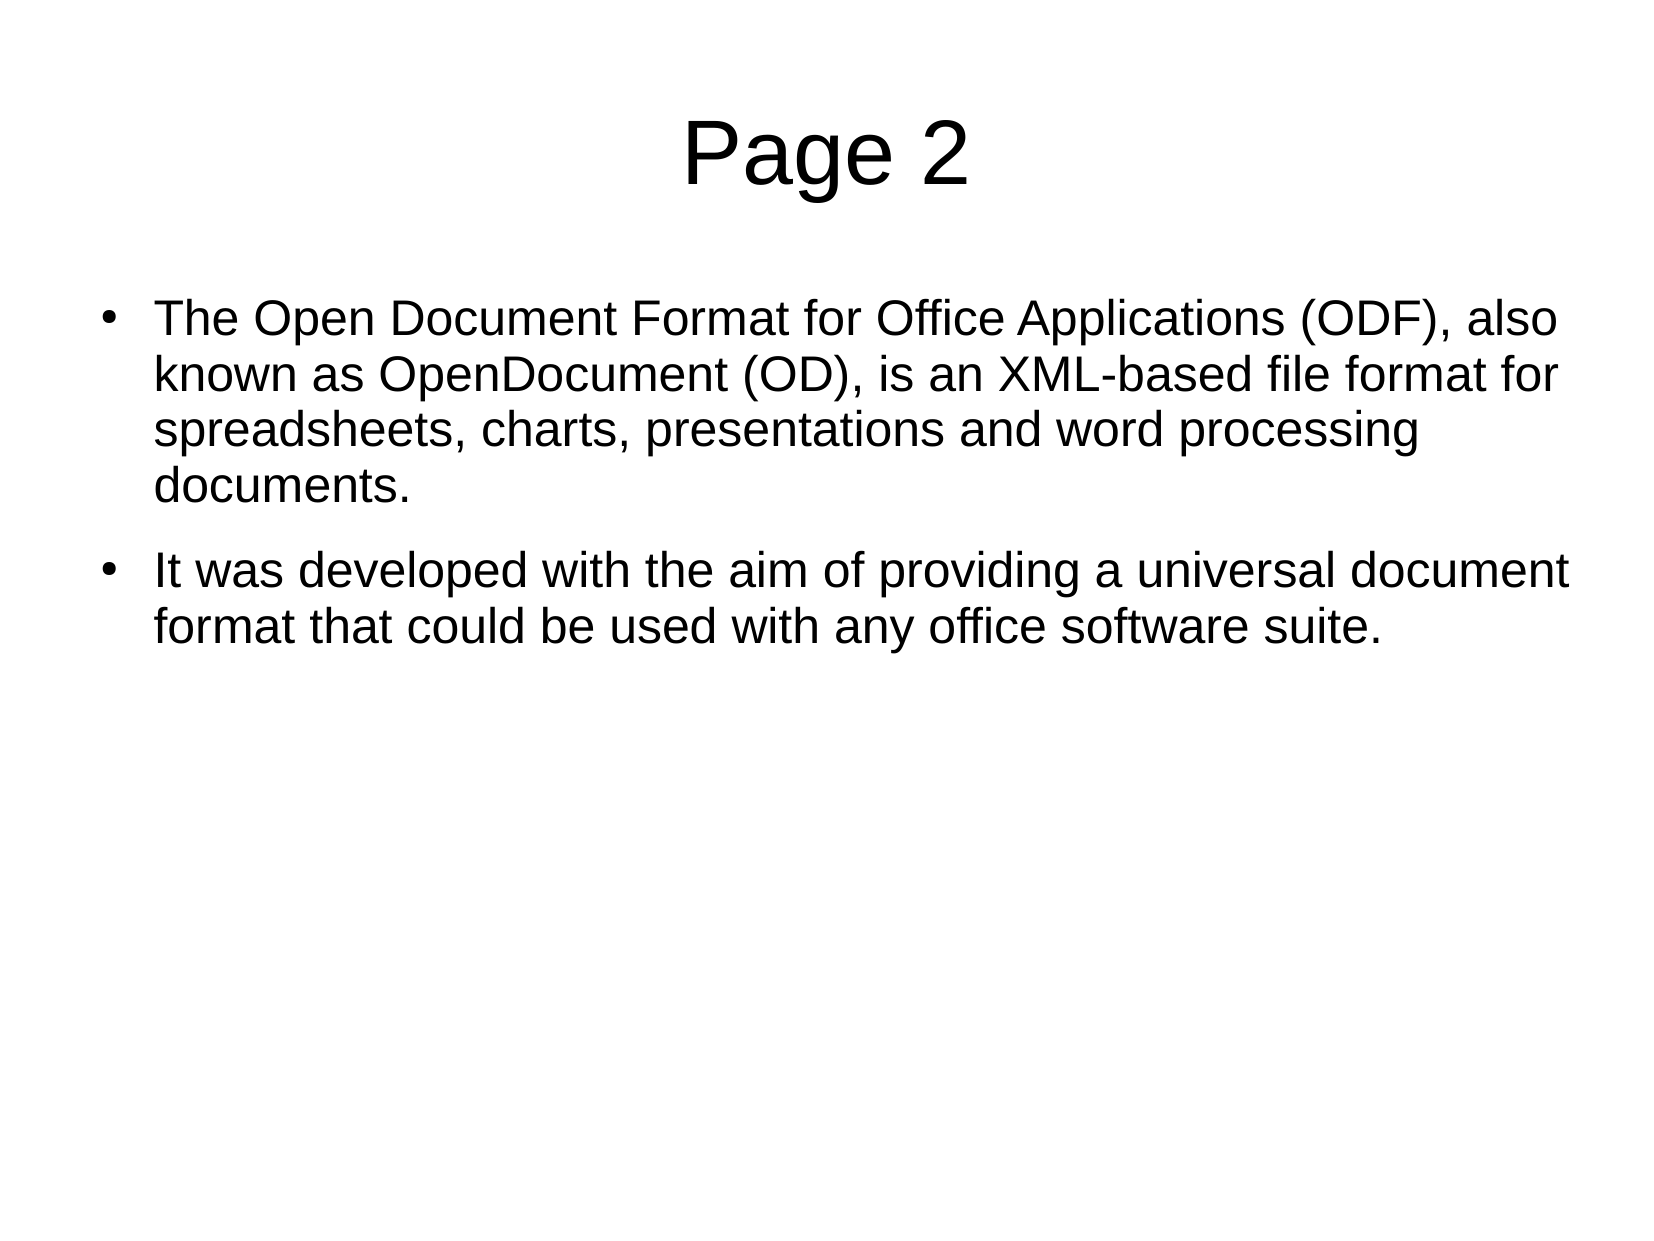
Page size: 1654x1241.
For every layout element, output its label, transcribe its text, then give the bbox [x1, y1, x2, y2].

list The Open Document Format for Office Applications (ODF), also known as OpenDocument (OD), is an XML-based file format for spreadsheets, charts, presentations and word processing documents. It was developed with the aim of providing a universal document format that could be used with any office software suite. [82, 290, 1571, 1109]
title Page 2 [82, 49, 1571, 257]
